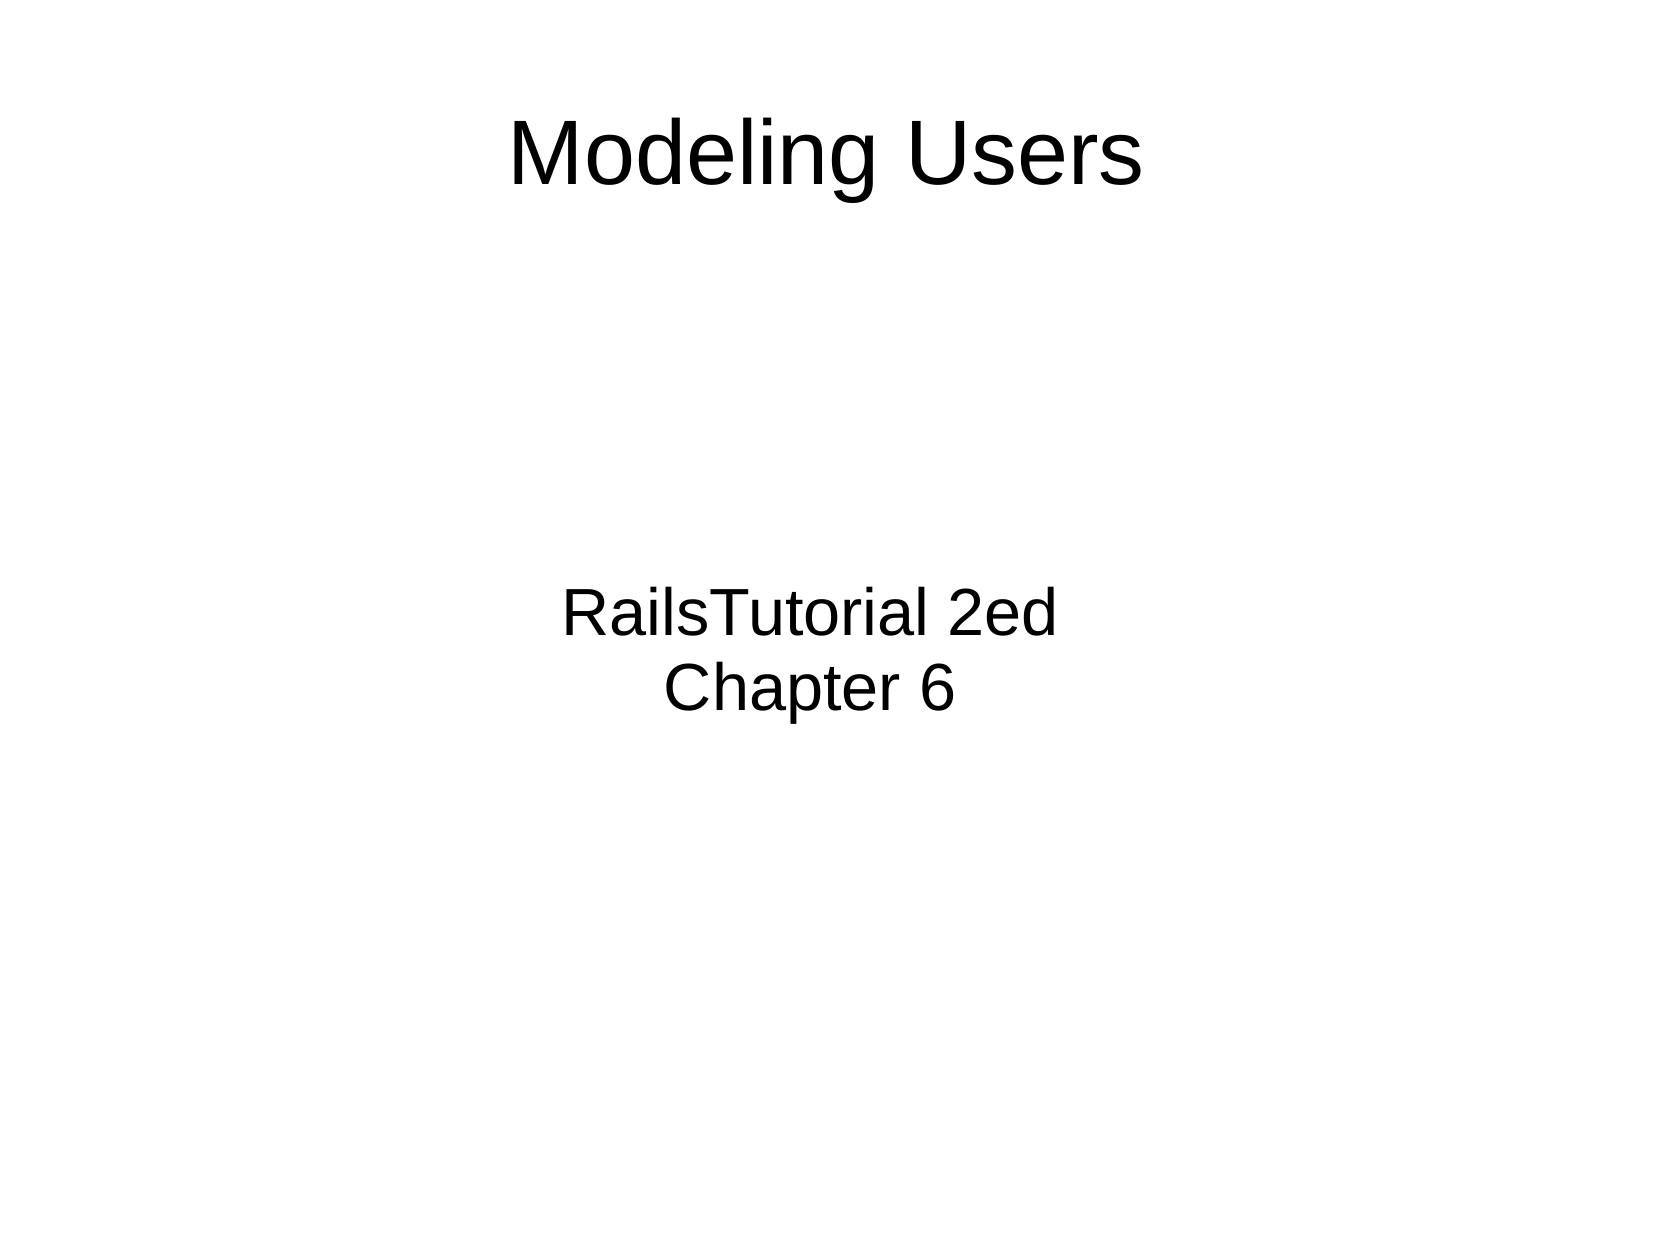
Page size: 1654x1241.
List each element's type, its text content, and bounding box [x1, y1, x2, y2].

title Modeling Users [82, 49, 1571, 257]
subtitle RailsTutorial 2ed Chapter 6 [82, 290, 1538, 1010]
